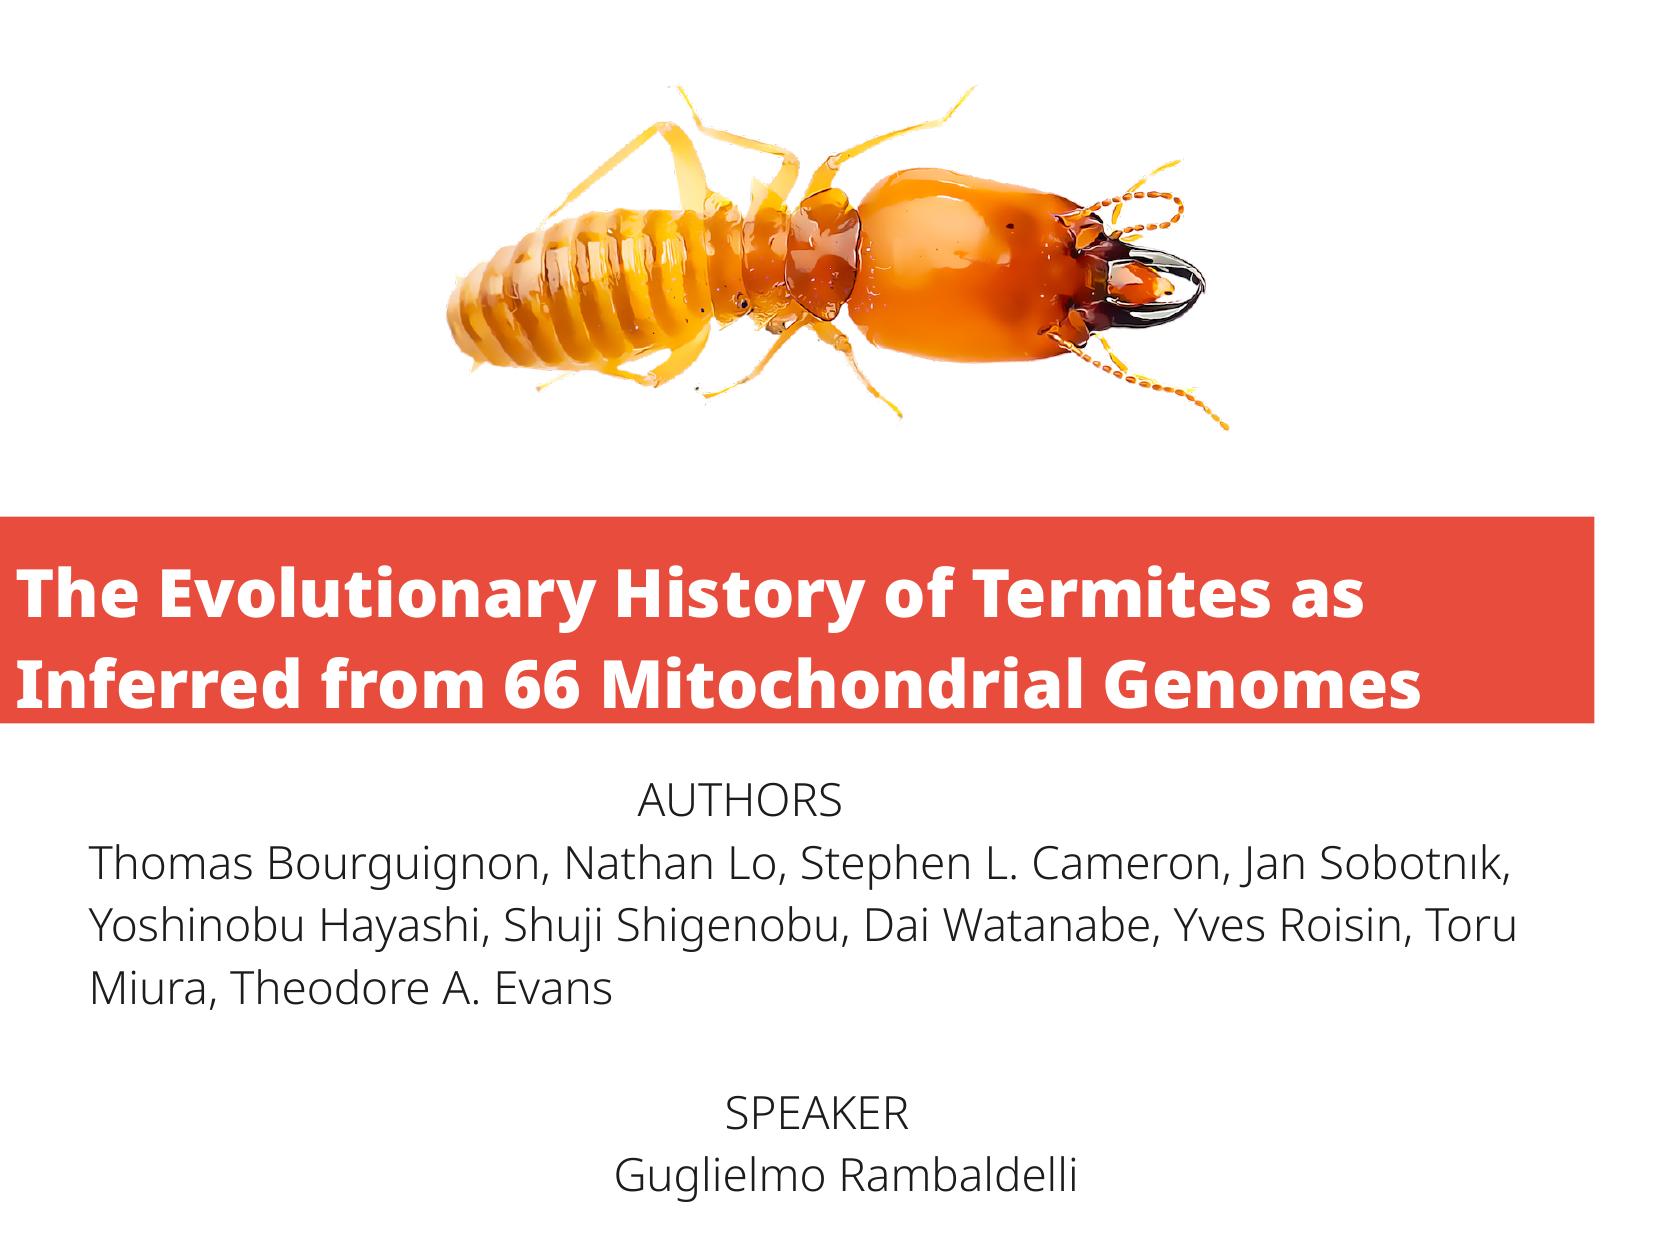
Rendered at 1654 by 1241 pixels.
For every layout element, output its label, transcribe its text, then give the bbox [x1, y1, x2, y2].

title The Evolutionary History of Termites as Inferred from 66 Mitochondrial Genomes [15, 546, 429, 694]
title The Evolutionary History of Termites as Inferred from 66 Mitochondrial Genomes [1246, 546, 1591, 694]
subtitle AUTHORS Thomas Bourguignon, Nathan Lo, Stephen L. Cameron, Jan Sobotnık, Yoshinobu Hayashi, Shuji Shigenobu, Dai Watanabe, Yves Roisin, Toru Miura, Theodore A. Evans SPEAKER Guglielmo Rambaldelli [88, 767, 1595, 1182]
picture [429, 0, 1246, 694]
